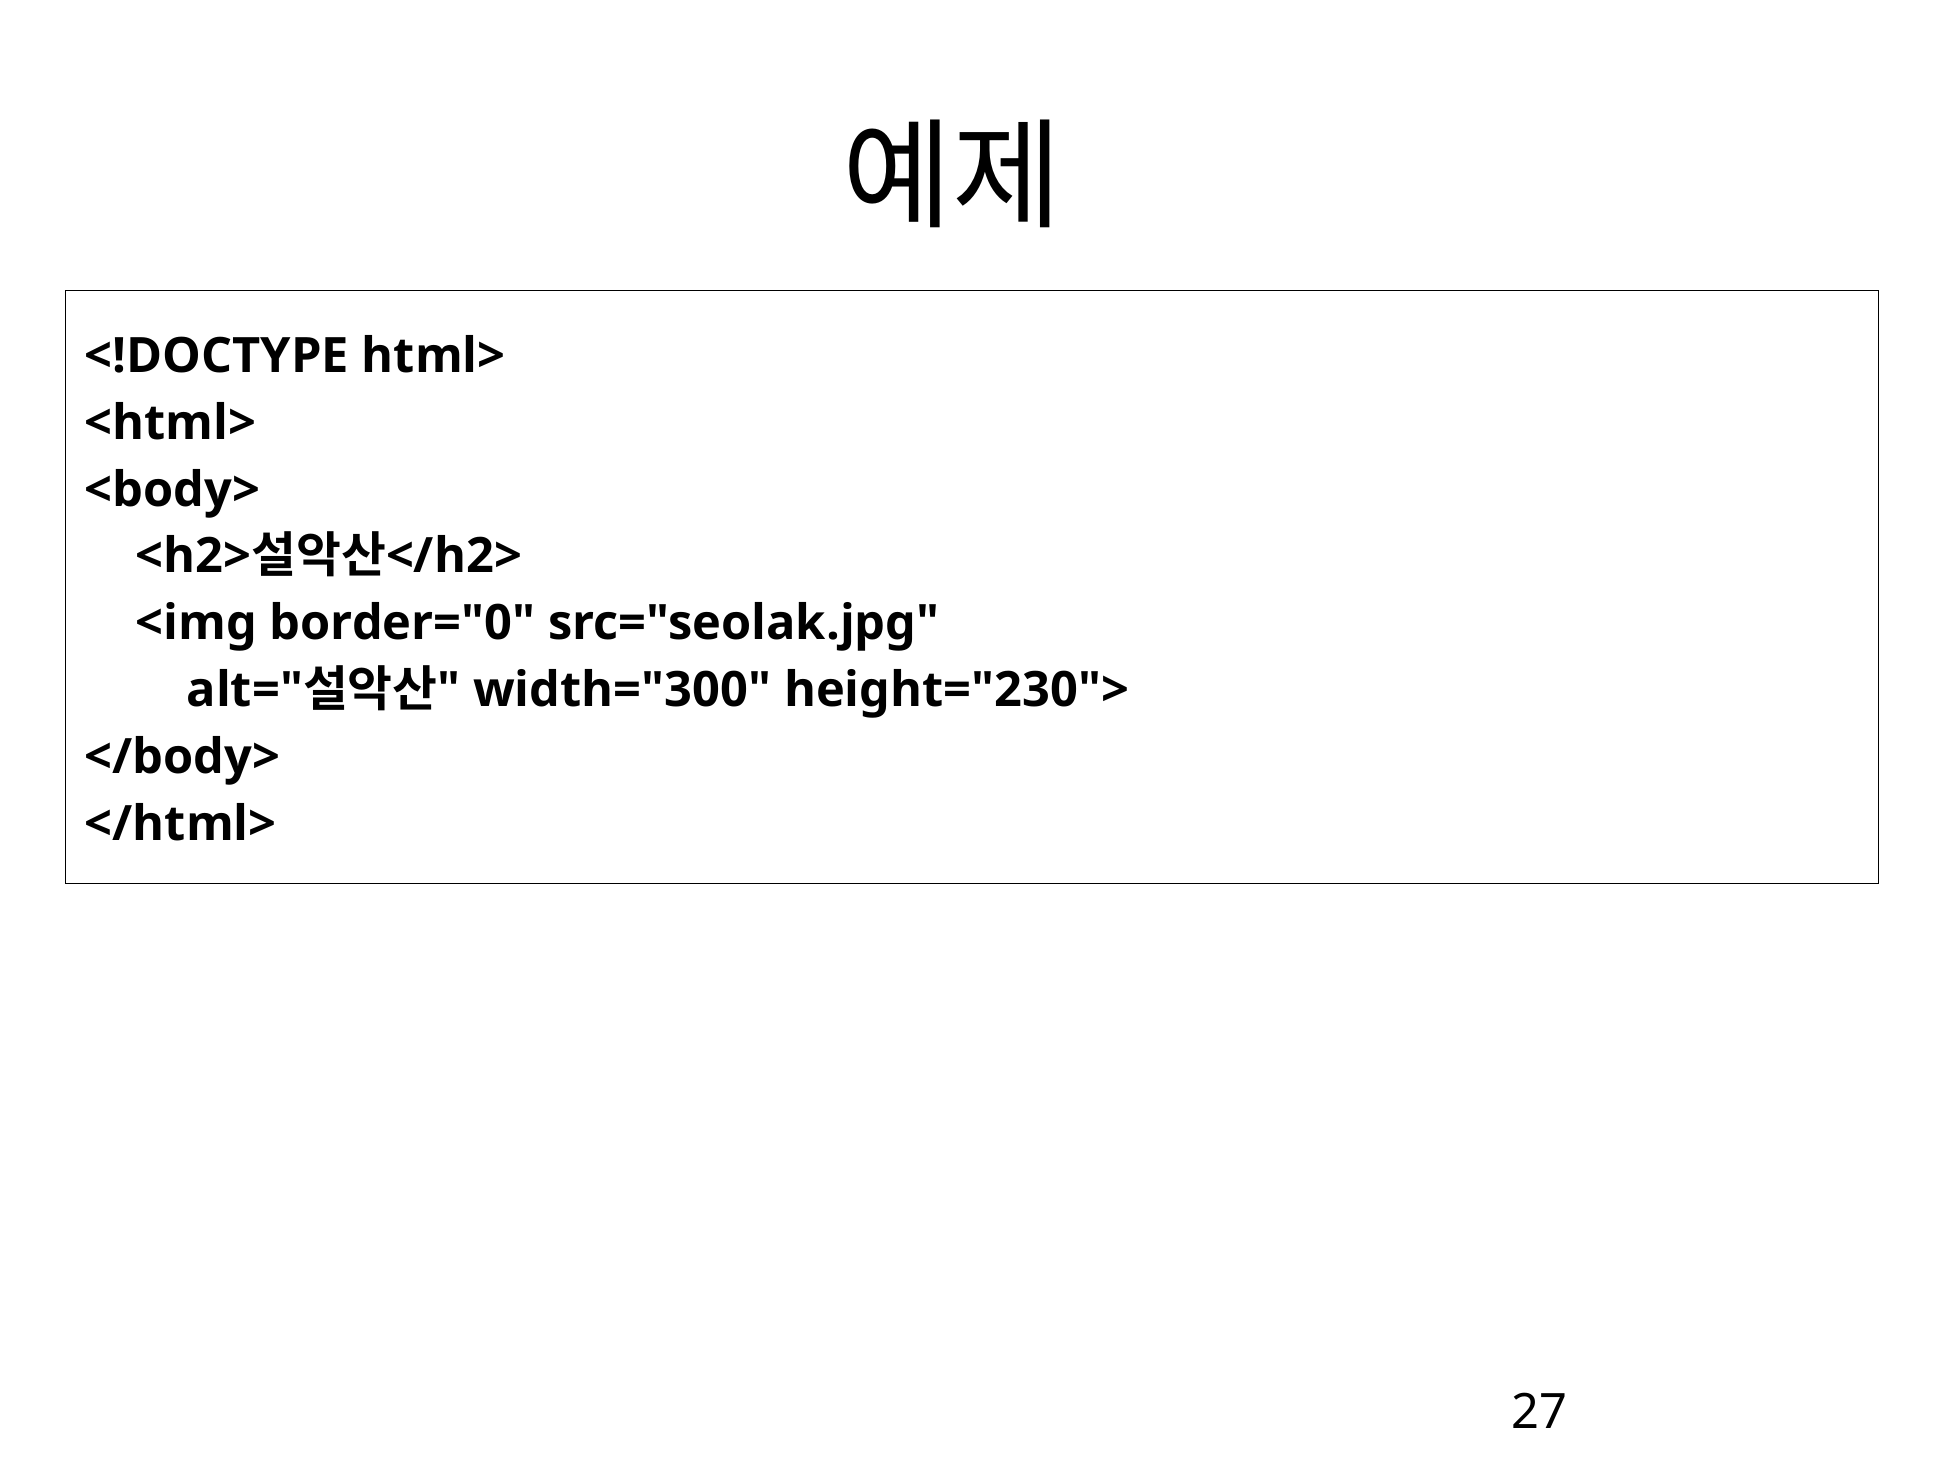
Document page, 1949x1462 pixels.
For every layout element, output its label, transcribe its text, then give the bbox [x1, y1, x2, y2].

text_box <!DOCTYPE html> <html> <body> <h2>설악산</h2> <img border="0" src="seolak.jpg" alt="설악산" width="300" height="230"> </body> </html> [65, 290, 1879, 884]
slide_number <숫자> [1496, 1372, 1899, 1462]
title 예제 [156, 92, 1749, 255]
